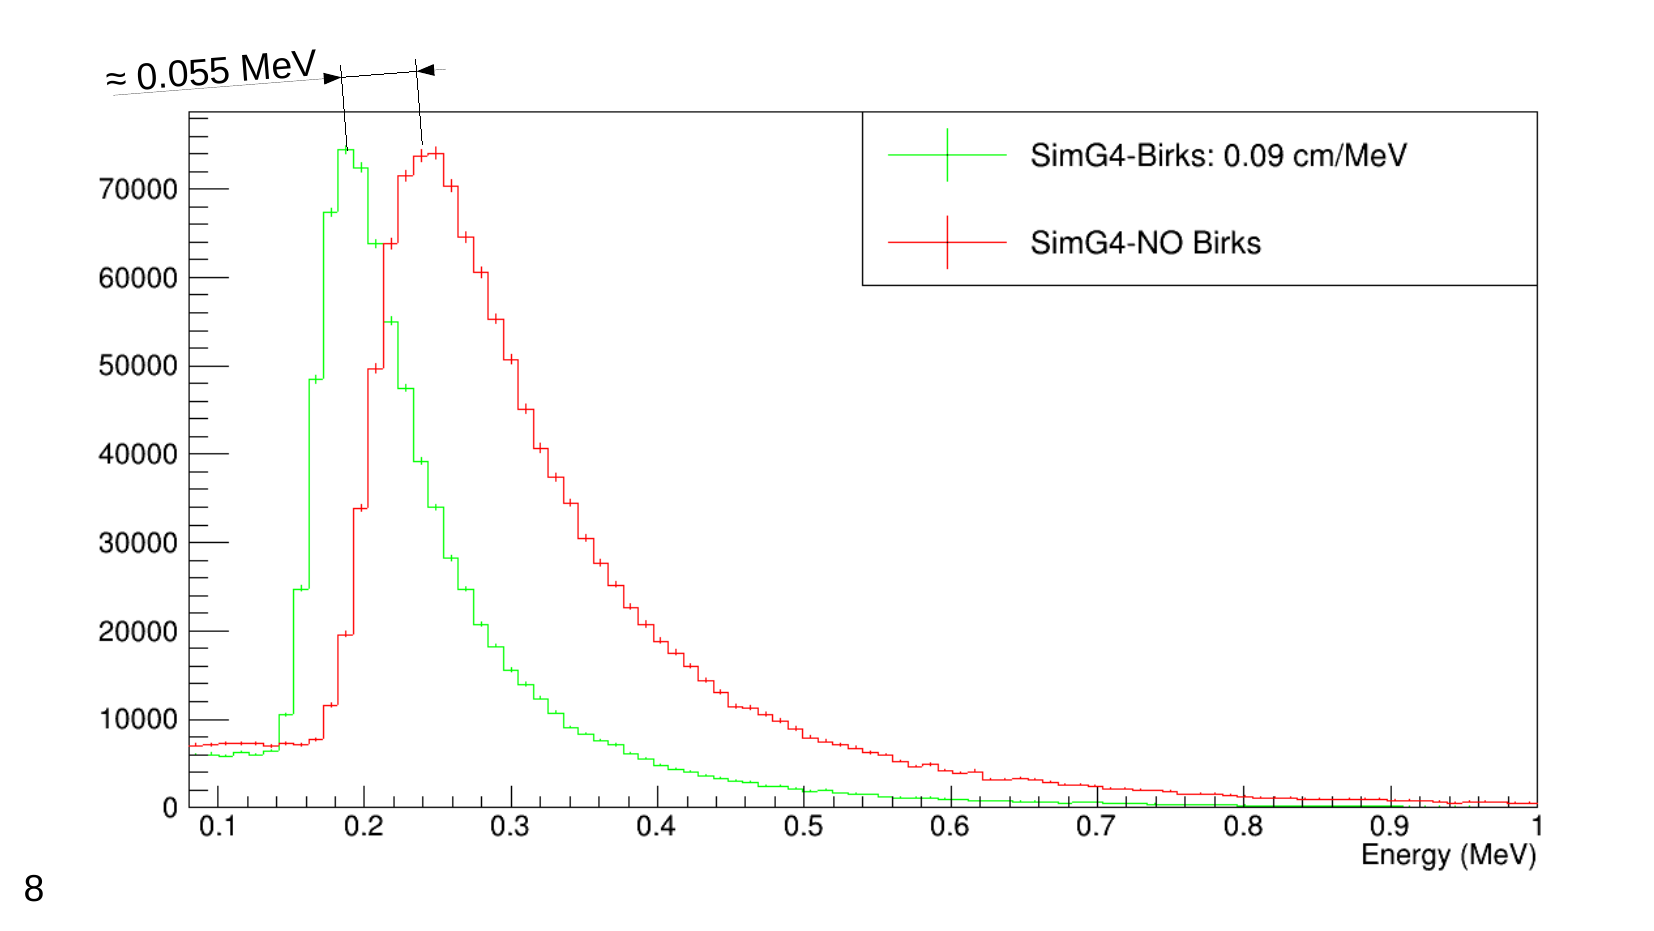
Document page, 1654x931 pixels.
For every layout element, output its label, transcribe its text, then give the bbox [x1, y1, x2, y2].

picture [172, 75, 183, 84]
picture [79, 75, 1576, 876]
text_box <number> [8, 860, 638, 931]
picture [141, 75, 152, 87]
